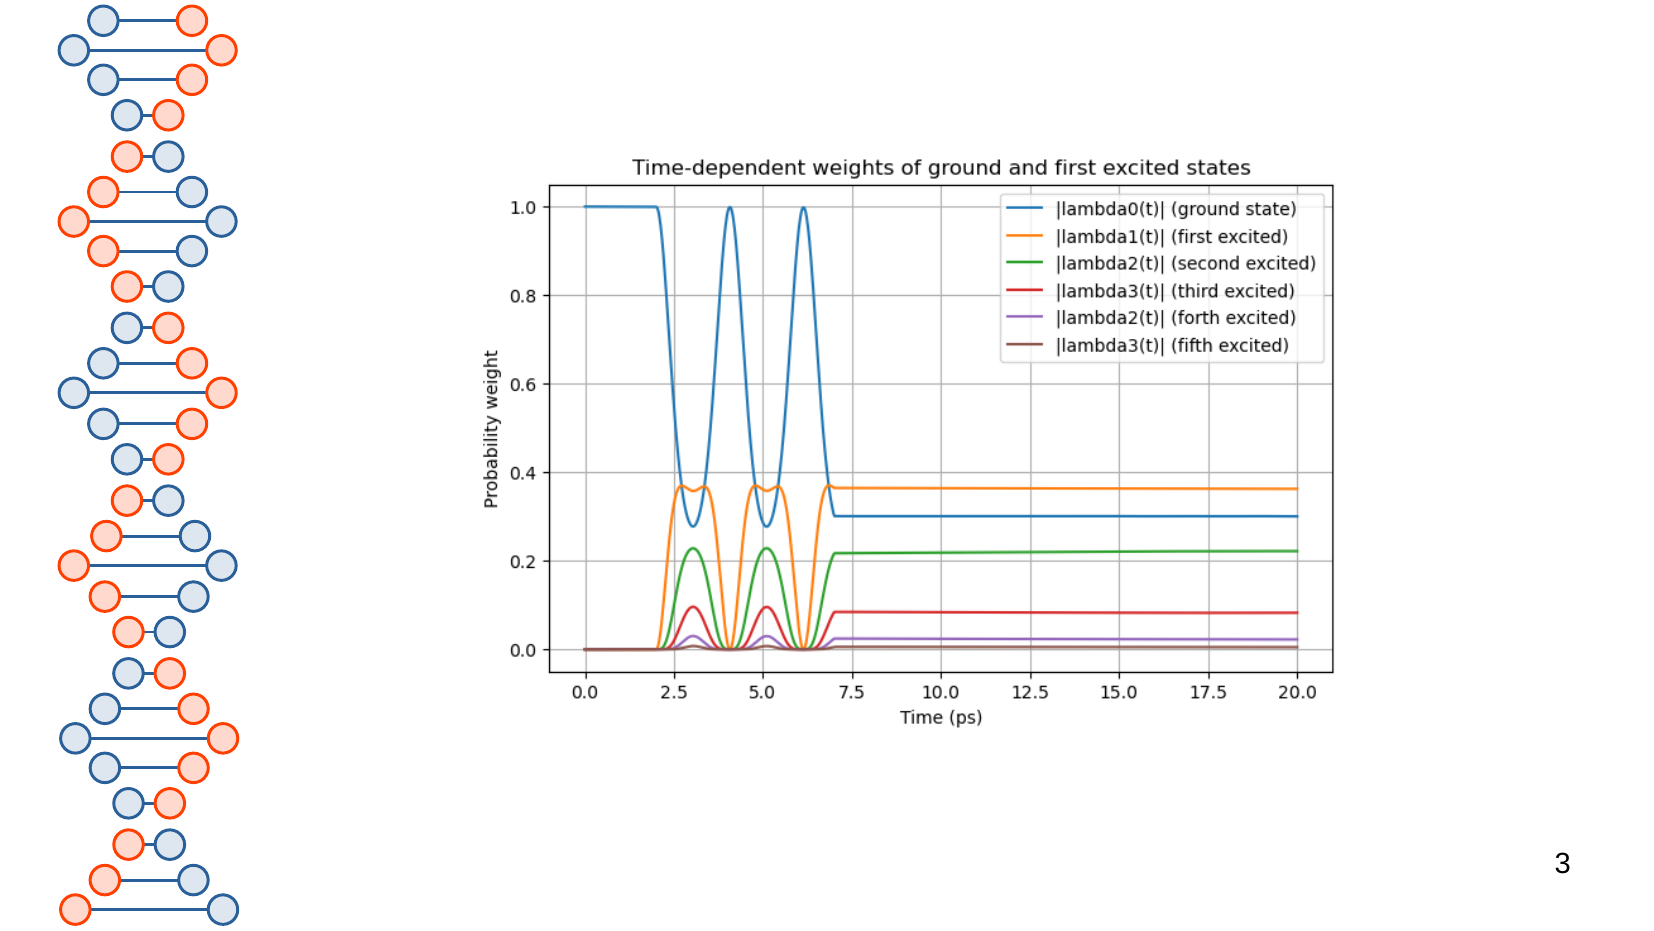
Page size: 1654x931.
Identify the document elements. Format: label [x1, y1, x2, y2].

picture [472, 147, 1345, 739]
